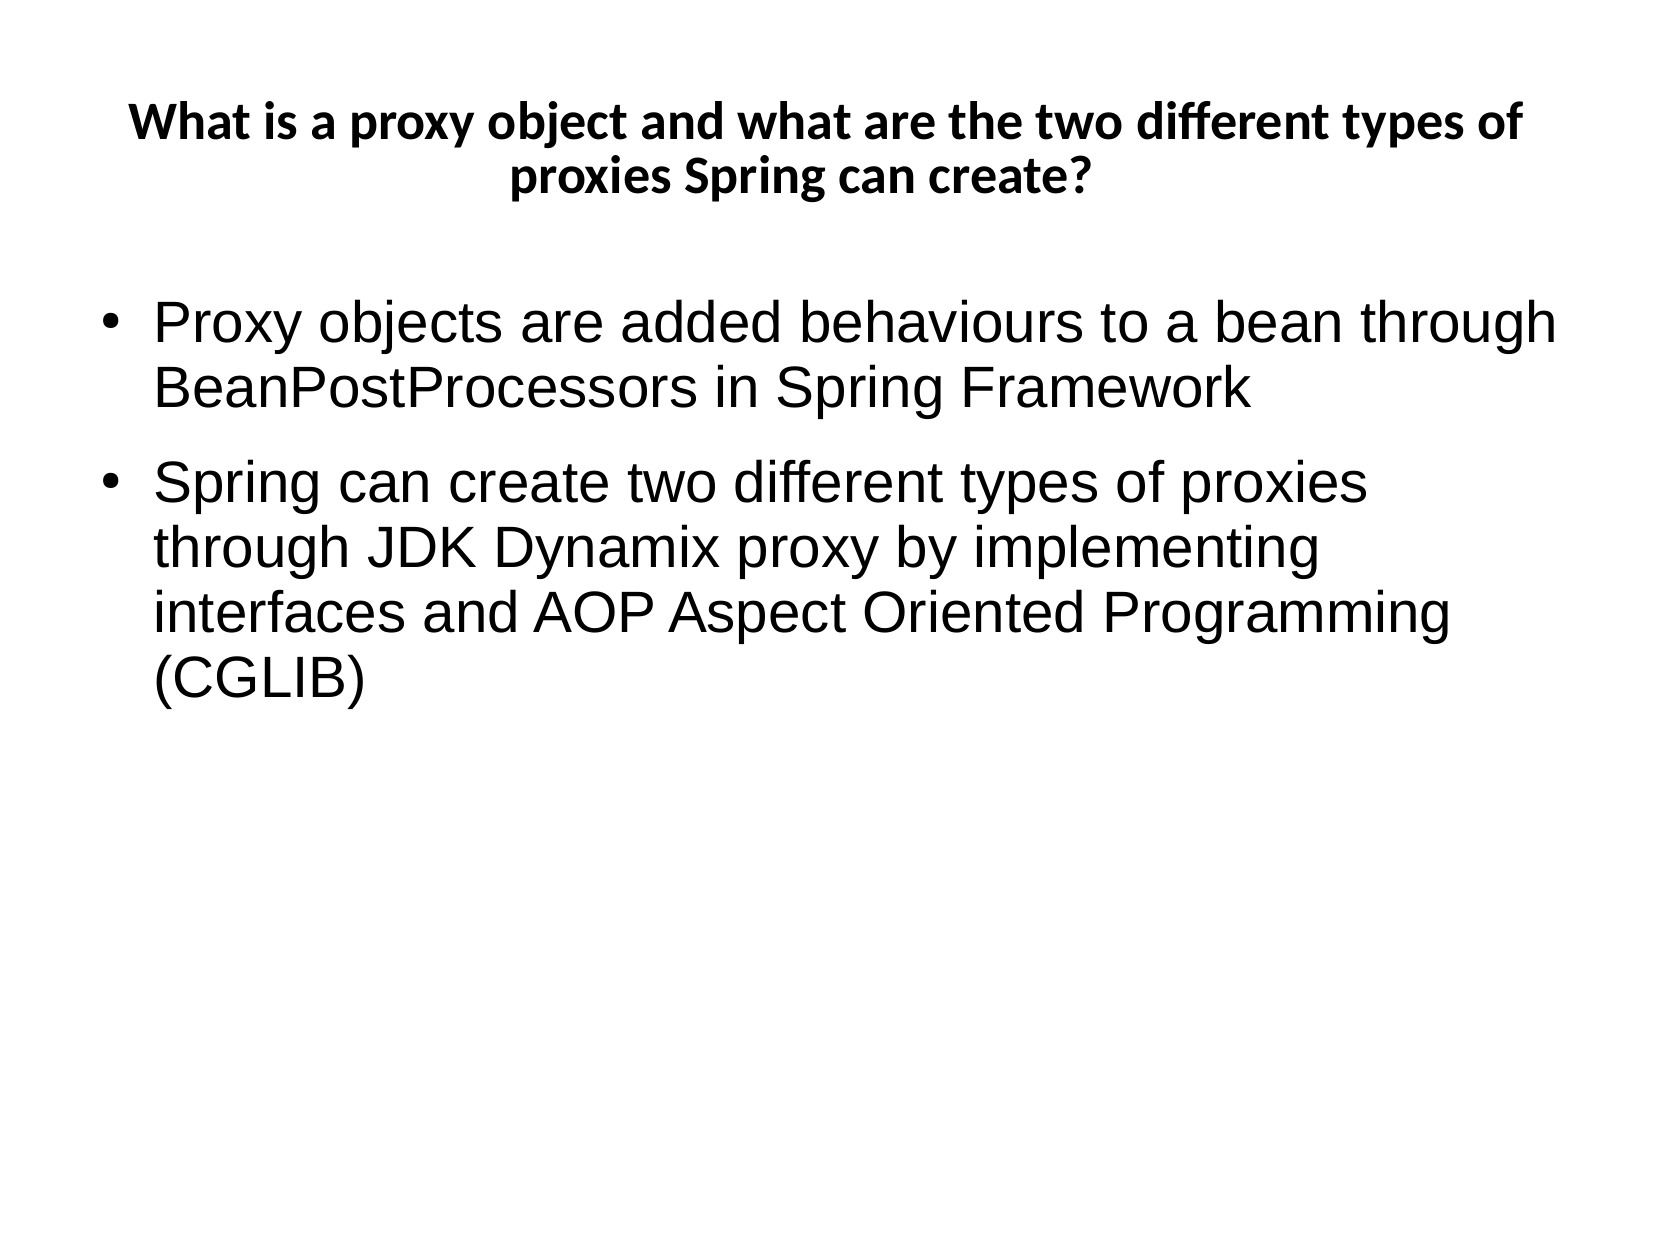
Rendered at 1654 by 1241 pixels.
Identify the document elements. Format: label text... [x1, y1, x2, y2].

list Proxy objects are added behaviours to a bean through BeanPostProcessors in Spring Framework Spring can create two different types of proxies through JDK Dynamix proxy by implementing interfaces and AOP Aspect Oriented Programming (CGLIB) [82, 290, 1571, 1109]
title What is a proxy object and what are the two different types of proxies Spring can create? [82, 49, 1571, 257]
